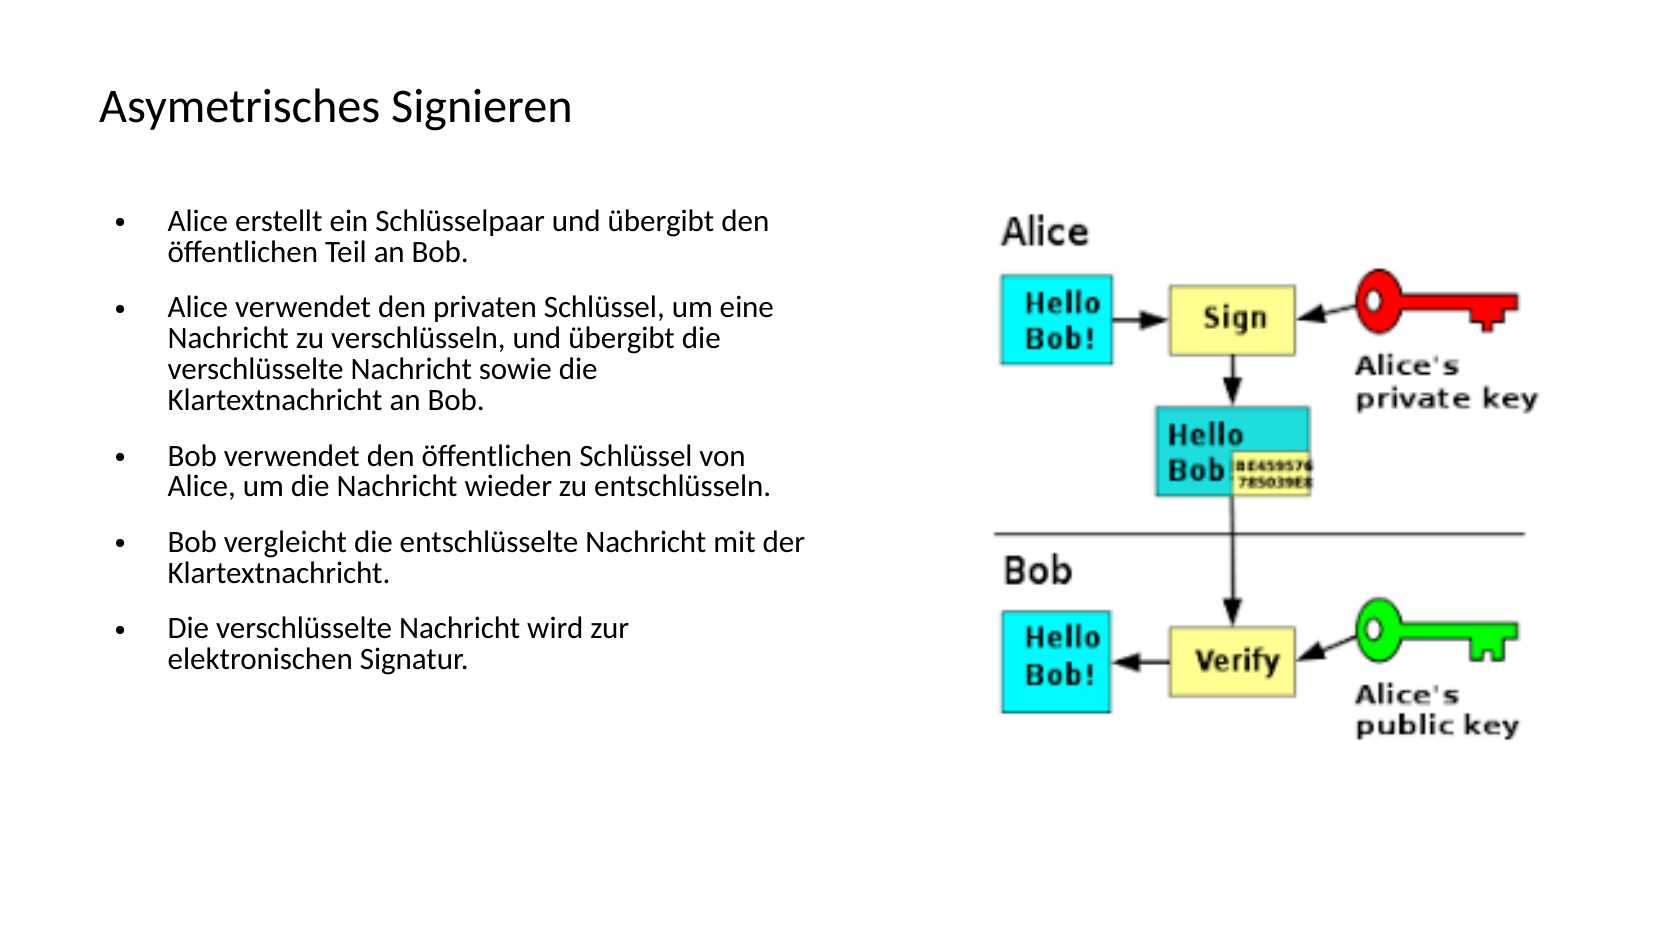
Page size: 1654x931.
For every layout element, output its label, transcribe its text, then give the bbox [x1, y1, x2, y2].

picture [969, 192, 1555, 766]
list Alice erstellt ein Schlüsselpaar und übergibt den öffentlichen Teil an Bob. Alice verwendet den privaten Schlüssel, um eine Nachricht zu verschlüsseln, und übergibt die verschlüsselte Nachricht sowie die Klartextnachricht an Bob. Bob verwendet den öffentlichen Schlüssel von Alice, um die Nachricht wieder zu entschlüsseln. Bob vergleicht die entschlüsselte Nachricht mit der Klartextnachricht. Die verschlüsselte Nachricht wird zur elektronischen Signatur. [96, 207, 810, 780]
title Asymetrisches Signieren [99, 27, 1555, 193]
